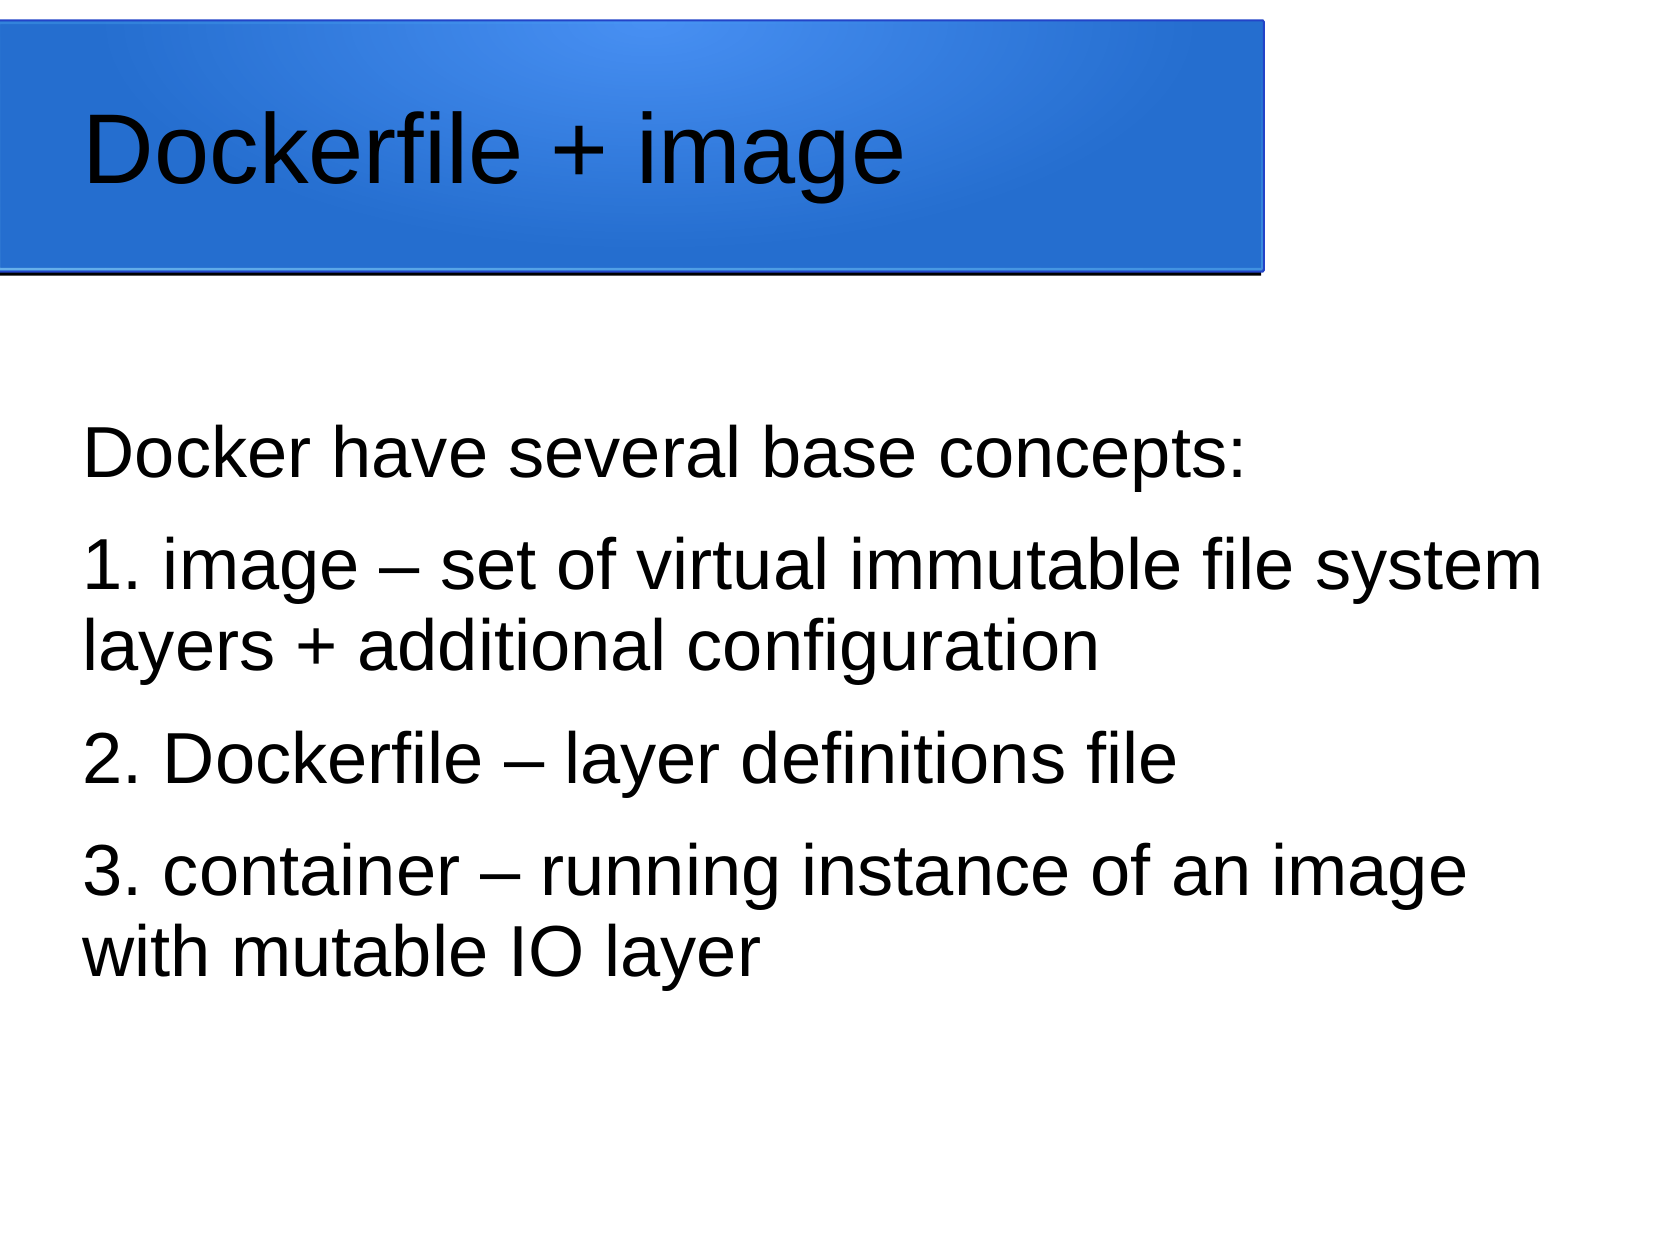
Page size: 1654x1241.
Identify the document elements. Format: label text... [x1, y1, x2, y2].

list Docker have several base concepts: 1. image – set of virtual immutable file system layers + additional configuration 2. Dockerfile – layer definitions file 3. container – running instance of an image with mutable IO layer [82, 299, 1571, 1019]
title Dockerfile + image [82, 47, 1235, 252]
